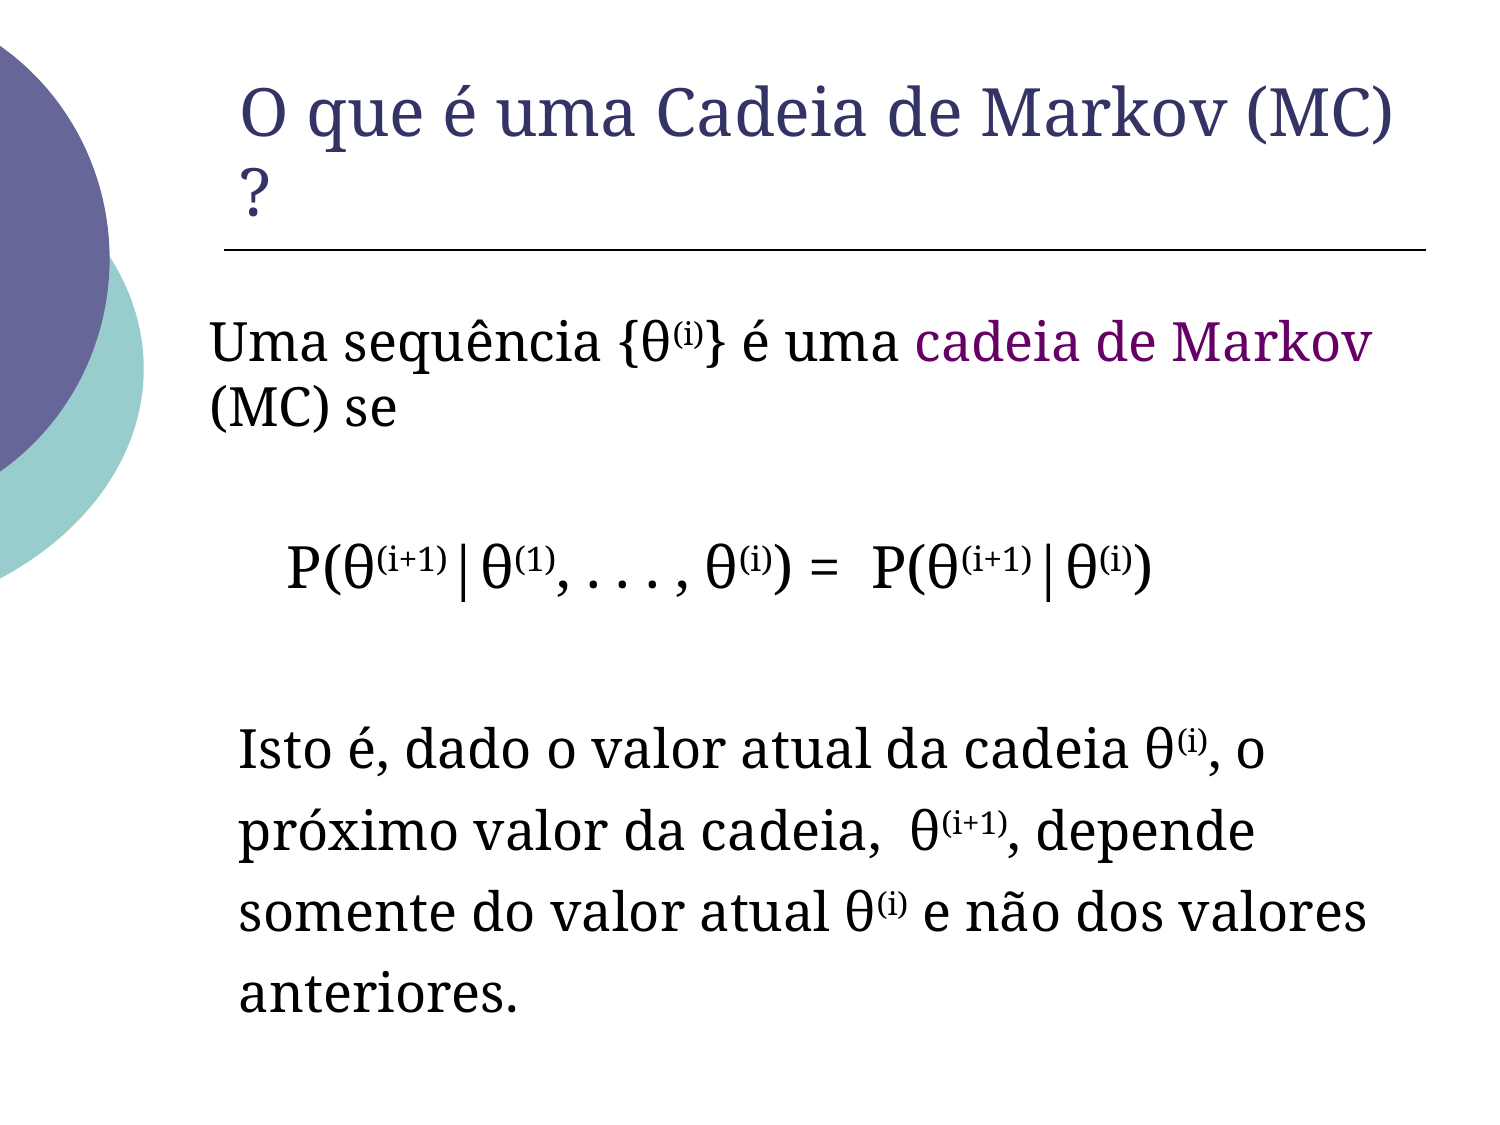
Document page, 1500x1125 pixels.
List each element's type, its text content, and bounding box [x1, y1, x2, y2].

title O que é uma Cadeia de Markov (MC) ? [224, 49, 1425, 237]
list Uma sequência {θ(i)} é uma cadeia de Markov (MC) se P(θ(i+1)|θ(1), . . . , θ(i)) = P(θ(i+1)|θ(i)) Isto é, dado o valor atual da cadeia θ(i), o próximo valor da cadeia, θ(i+1), depende somente do valor atual θ(i) e não dos valores anteriores. [194, 299, 1459, 1047]
